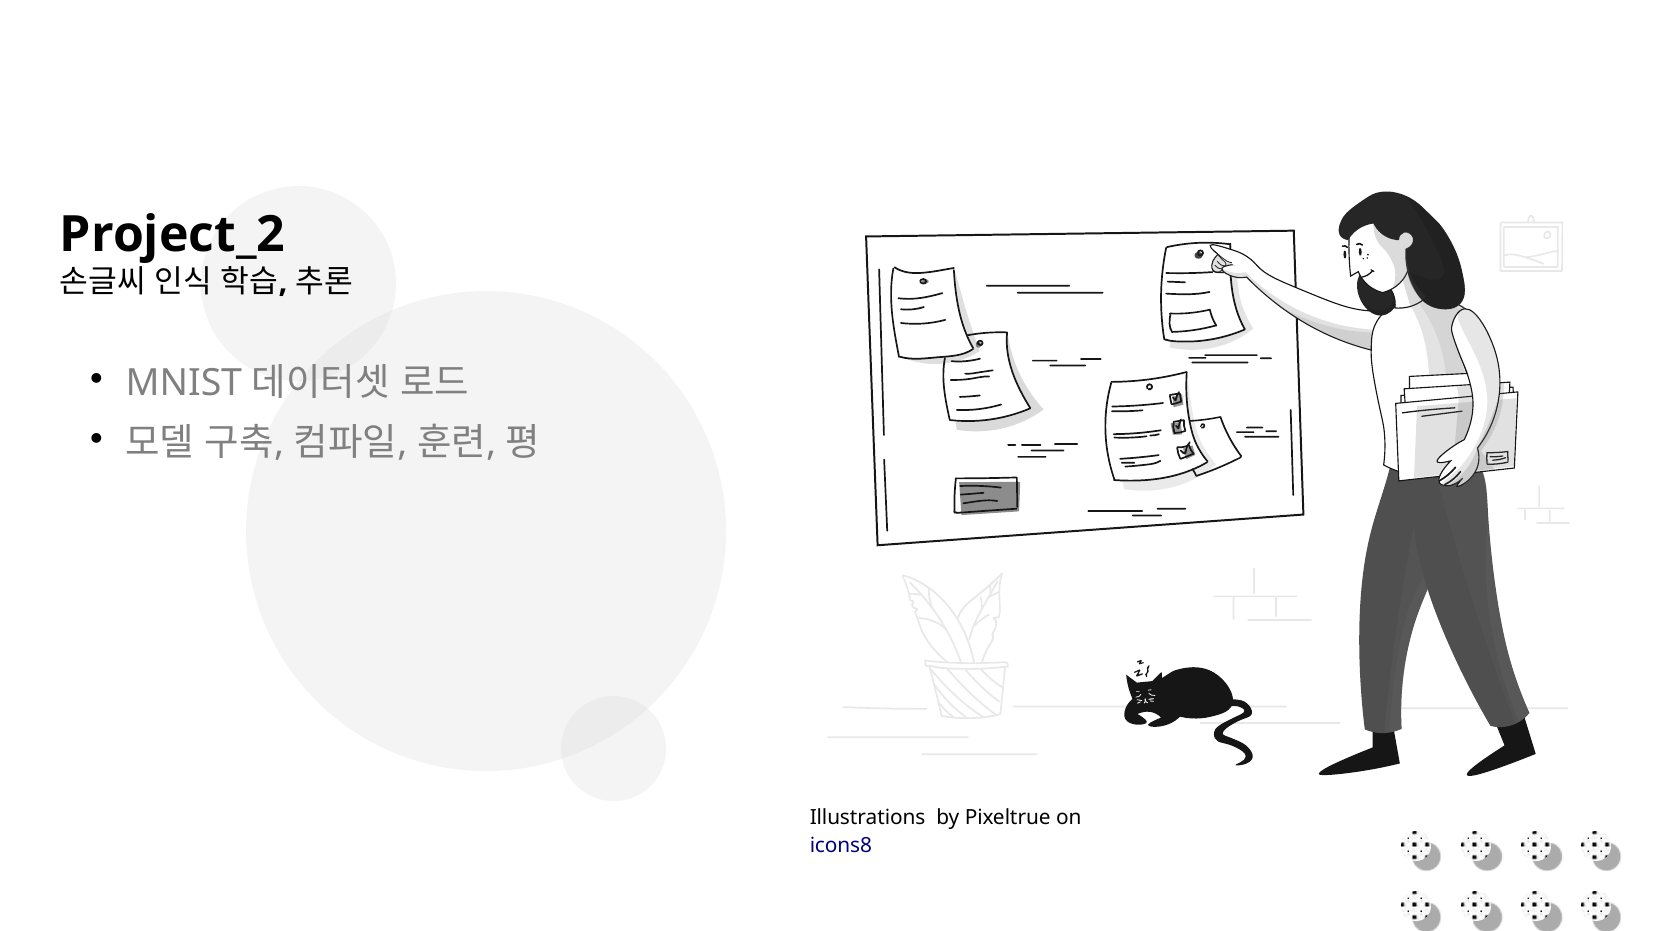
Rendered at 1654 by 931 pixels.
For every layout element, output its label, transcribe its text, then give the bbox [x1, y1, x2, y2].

picture [1520, 831, 1552, 862]
picture [1460, 830, 1492, 862]
text_box Project_2 손글씨 인식 학습, 추론 [44, 193, 600, 259]
picture [1520, 890, 1552, 922]
text_box MNIST 데이터셋 로드 모델 구축, 컴파일, 훈련, 평 [75, 350, 1005, 680]
picture [1581, 830, 1612, 862]
picture [1580, 890, 1612, 922]
picture [1400, 891, 1432, 922]
picture [1400, 830, 1432, 862]
picture [1461, 890, 1492, 922]
